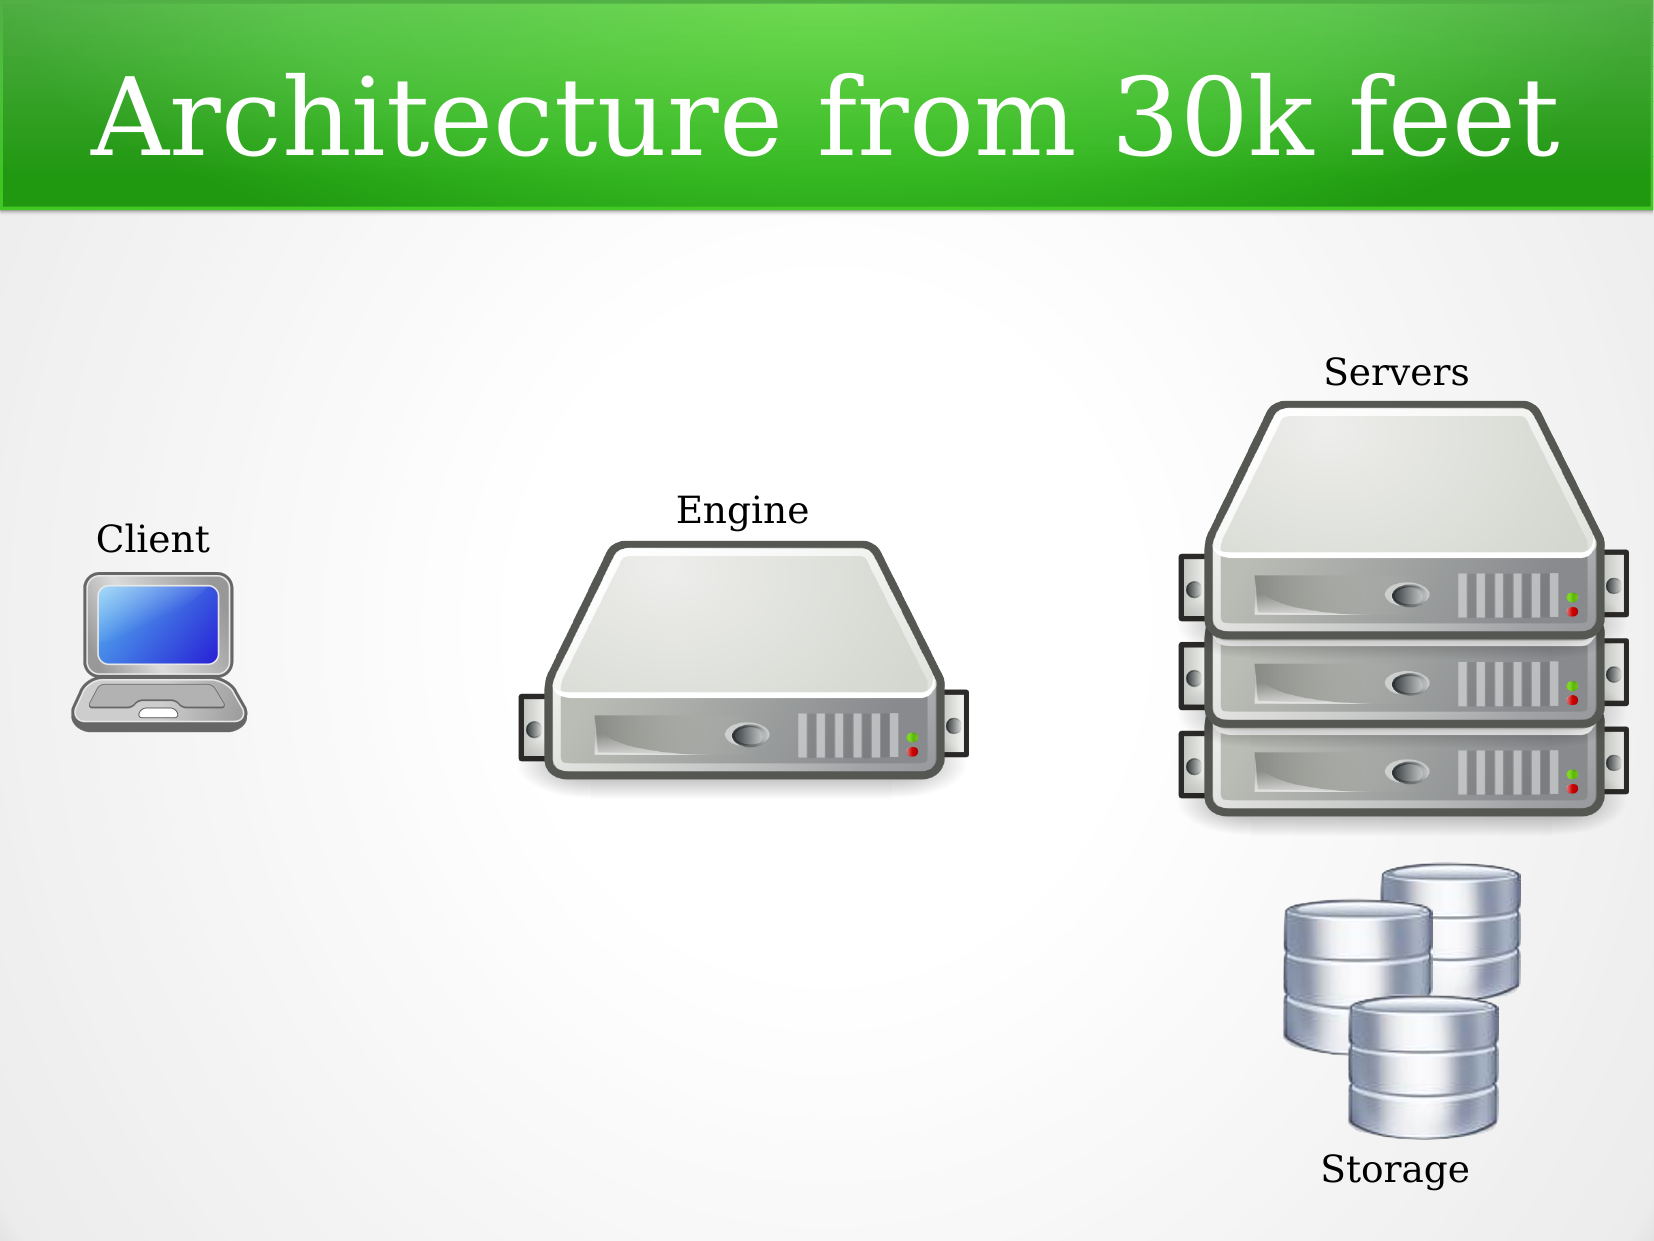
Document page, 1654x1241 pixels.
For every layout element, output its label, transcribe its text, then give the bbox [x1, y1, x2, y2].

title Architecture from 30k feet [82, 47, 1571, 189]
text_box Engine [661, 481, 826, 541]
text_box Servers [1308, 343, 1486, 402]
text_box Storage [1305, 1140, 1486, 1199]
picture [510, 467, 980, 937]
text_box Client [81, 510, 226, 569]
picture [49, 544, 271, 766]
picture [1170, 327, 1640, 1156]
